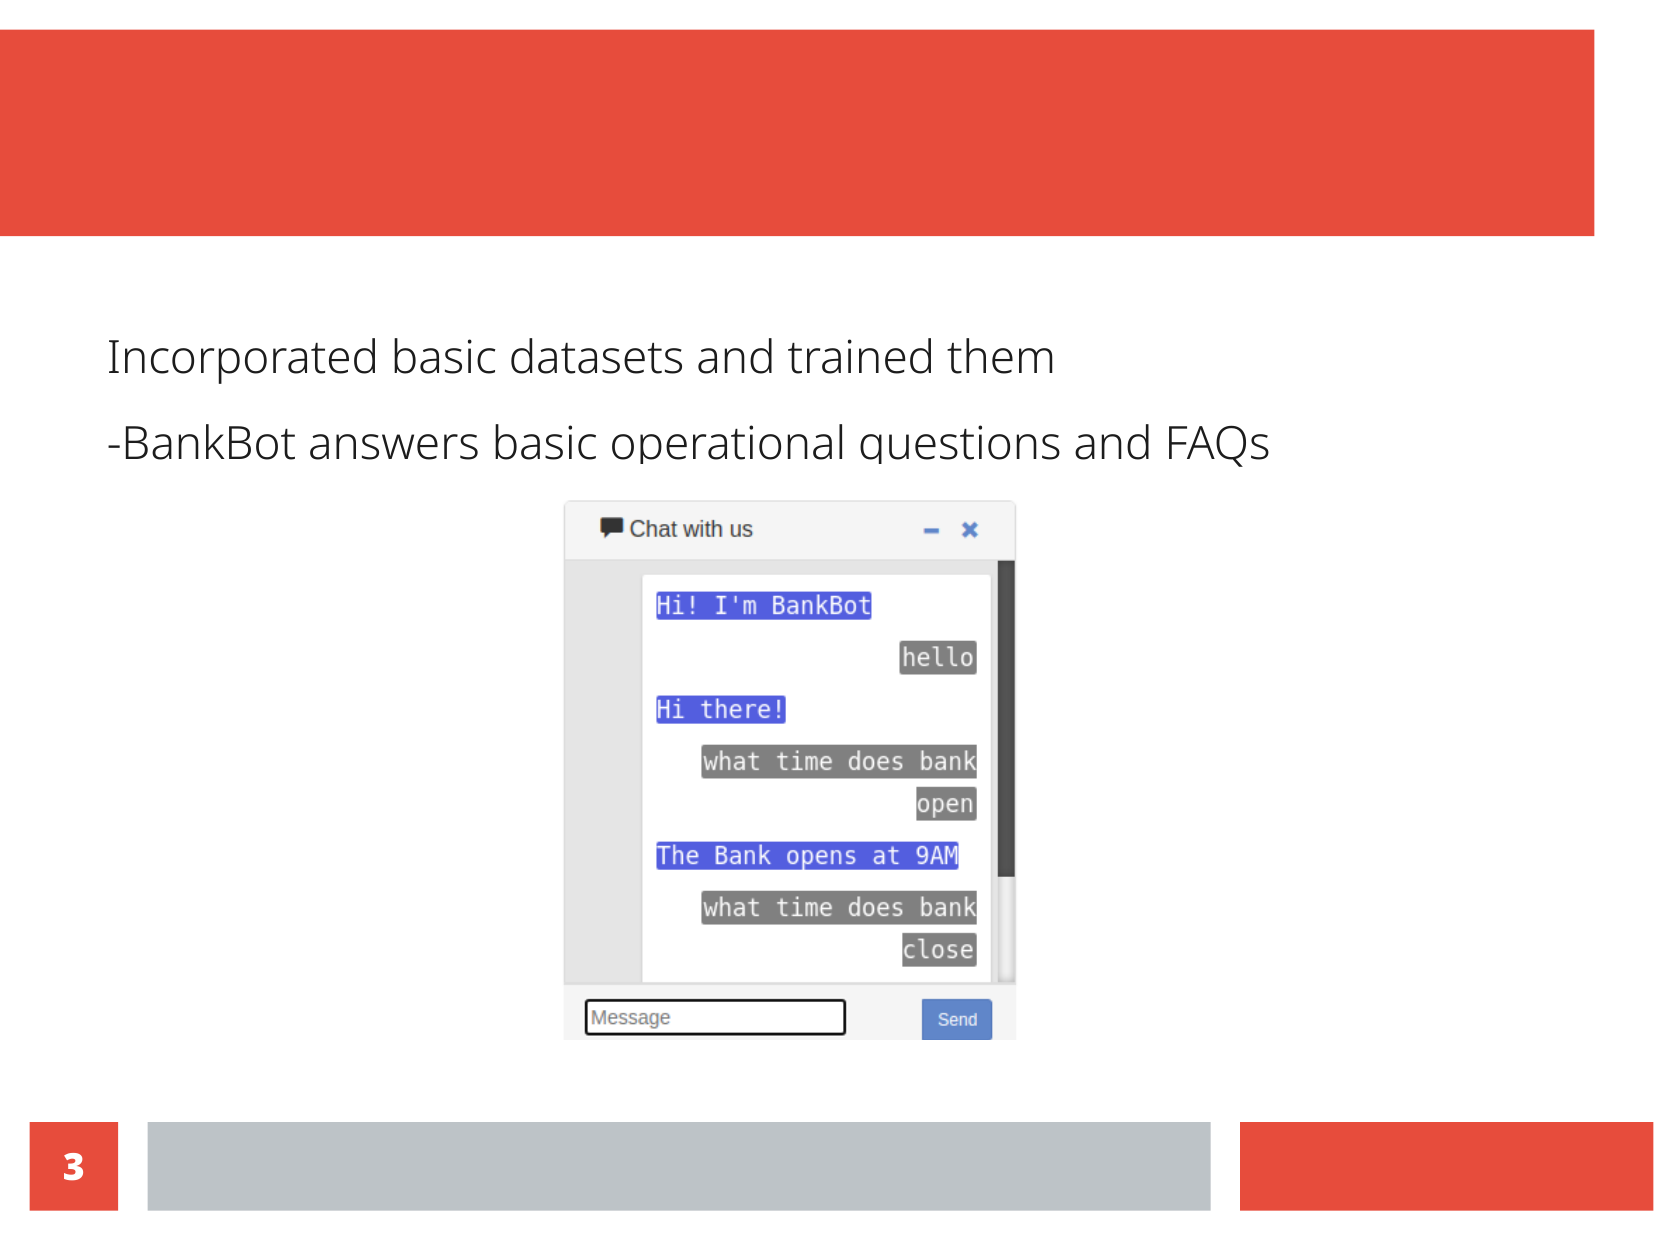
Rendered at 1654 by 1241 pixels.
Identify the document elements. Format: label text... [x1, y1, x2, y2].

list Incorporated basic datasets and trained them -BankBot answers basic operational questions and FAQs [59, 324, 1566, 1093]
picture [519, 464, 1036, 1040]
